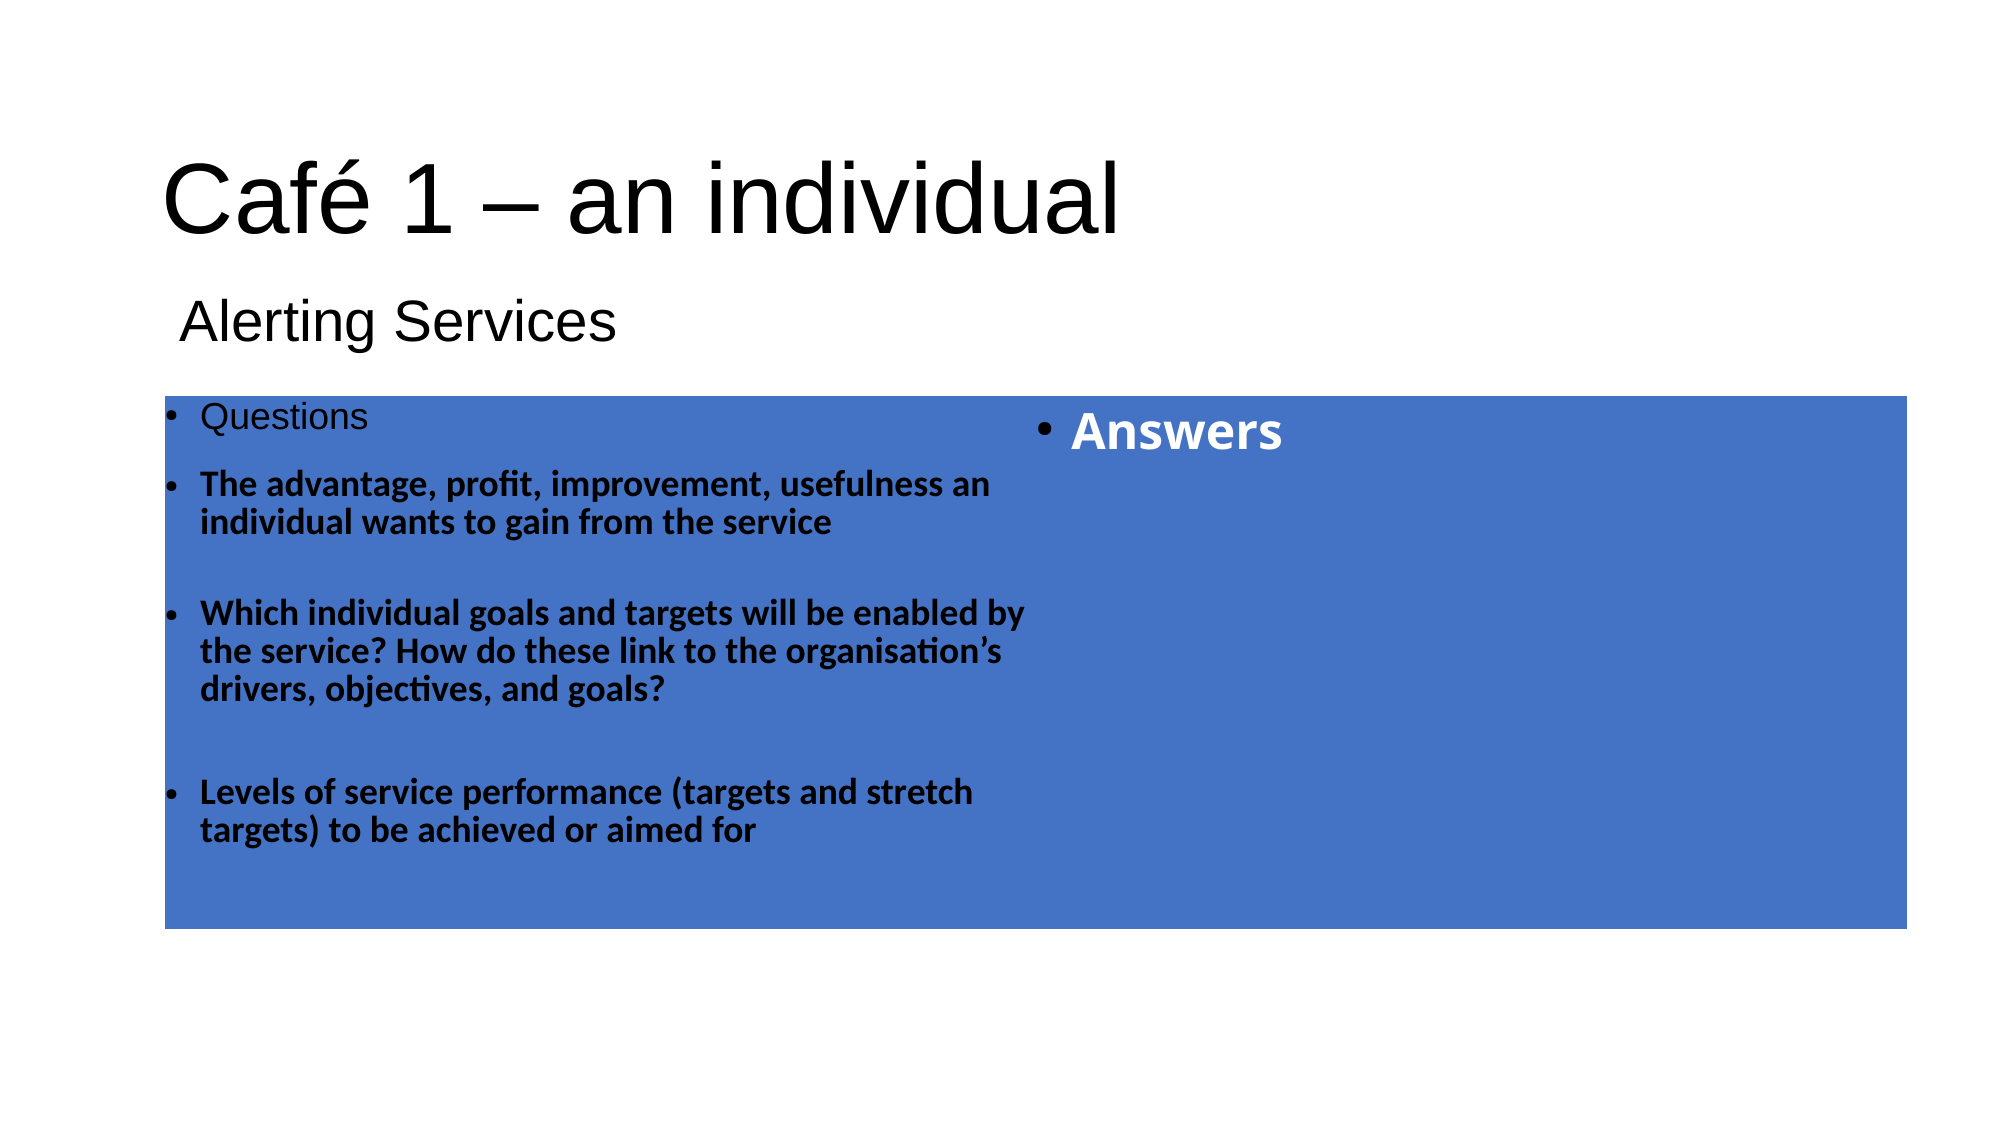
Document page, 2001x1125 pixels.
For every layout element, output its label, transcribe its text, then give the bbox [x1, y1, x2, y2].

table_cell Levels of service performance (targets and stretch targets) to be achieved or aimed for [165, 776, 1036, 929]
table_cell [1036, 776, 1907, 929]
table_cell [1036, 468, 1907, 597]
table_cell [1036, 597, 1907, 776]
table_cell The advantage, profit, improvement, usefulness an individual wants to gain from the service [165, 468, 1036, 597]
title Café 1 – an individual [135, 66, 1750, 263]
subtitle Alerting Services [164, 283, 1779, 375]
table_header Questions [165, 396, 1036, 468]
table_cell Which individual goals and targets will be enabled by the service? How do these link to the organisation’s drivers, objectives, and goals? [165, 597, 1036, 776]
table_header Answers [1036, 396, 1907, 468]
